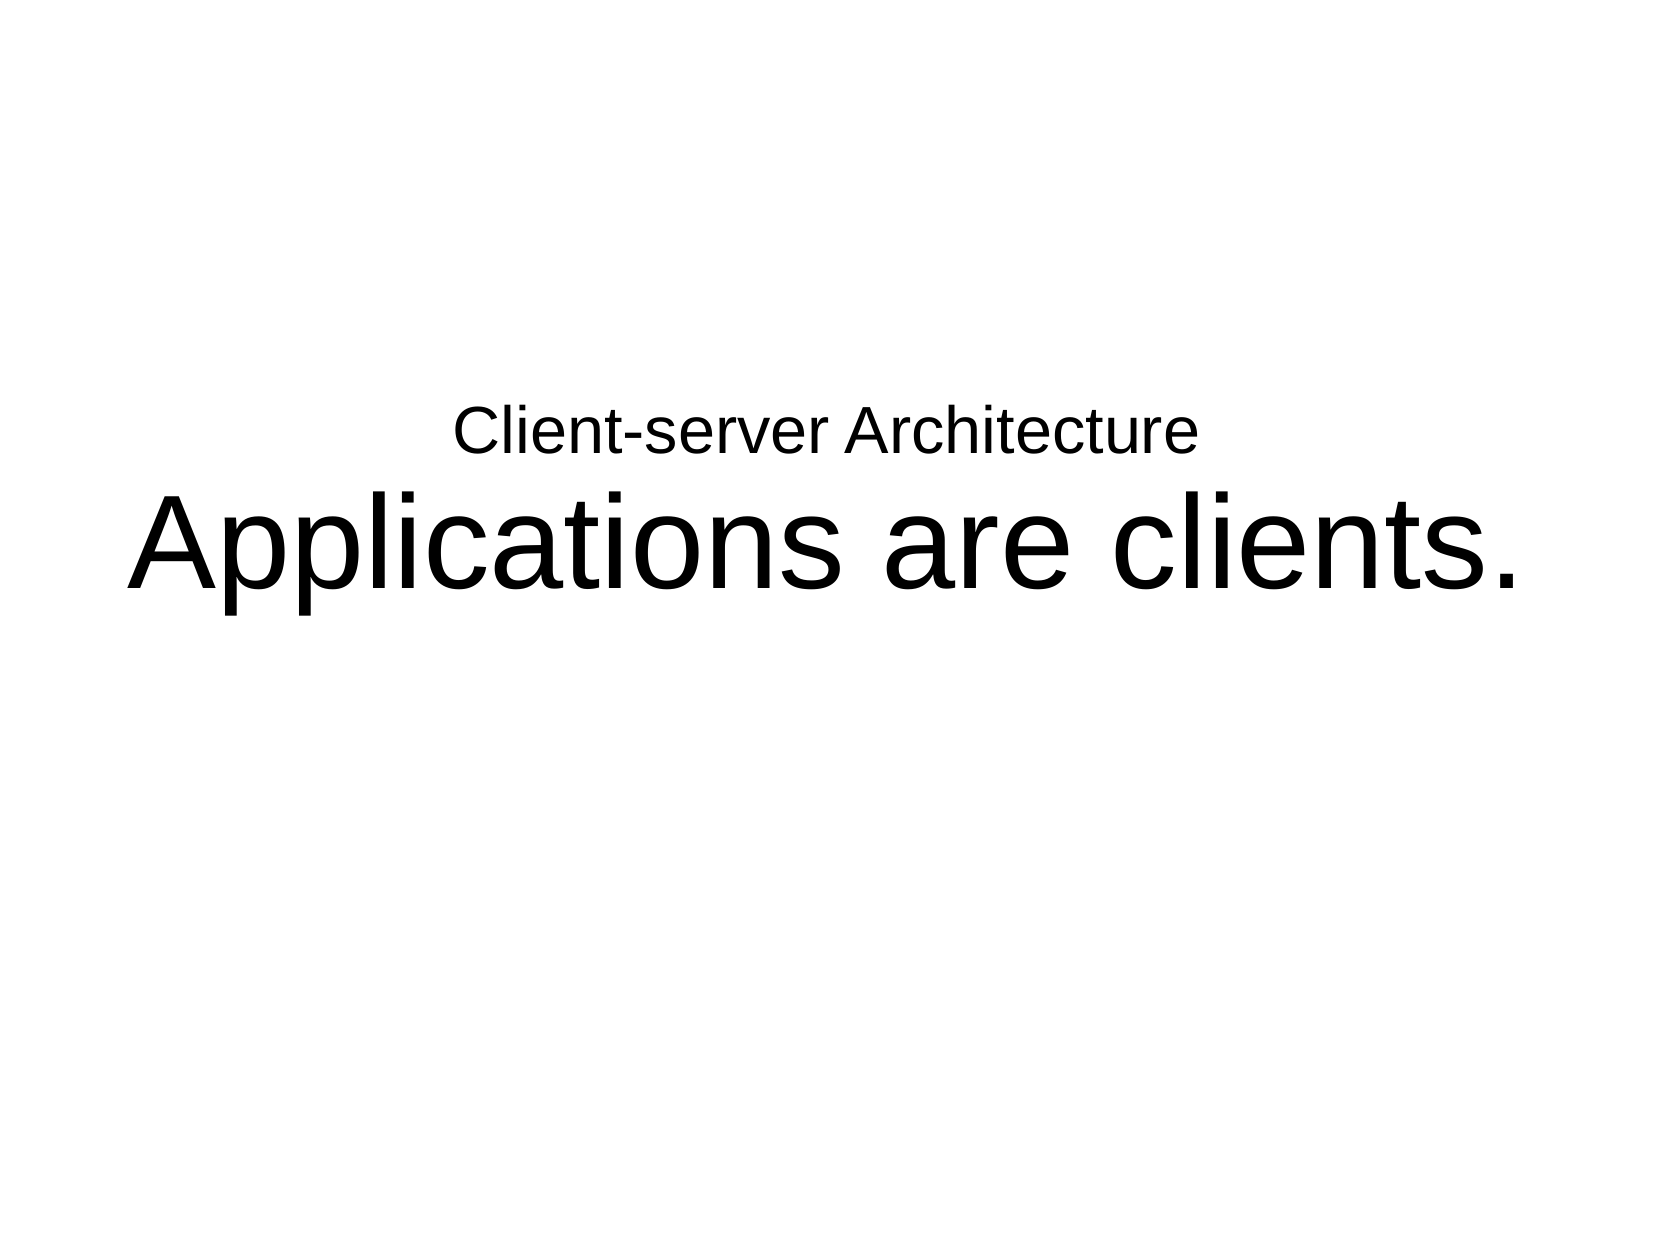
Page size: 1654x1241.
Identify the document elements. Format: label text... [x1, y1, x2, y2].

subtitle Client-server Architecture Applications are clients. [82, 56, 1571, 1102]
